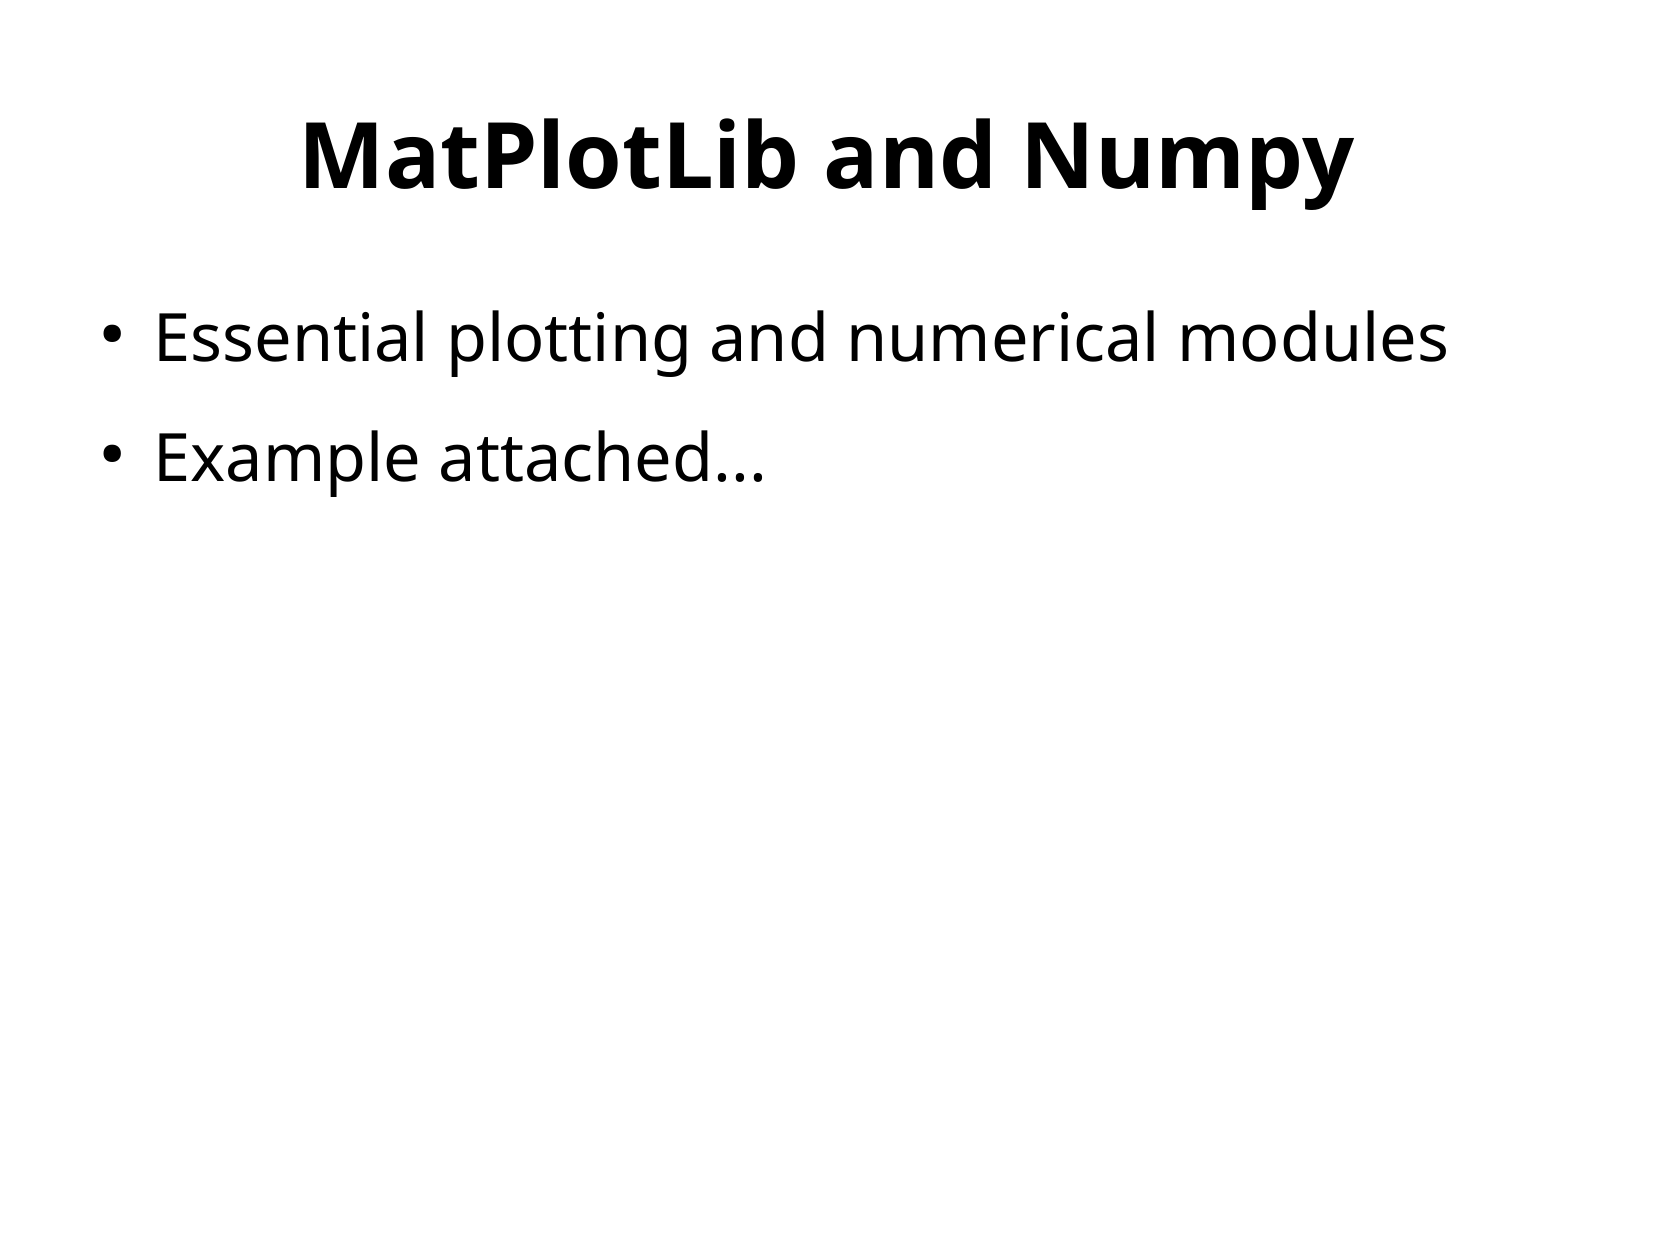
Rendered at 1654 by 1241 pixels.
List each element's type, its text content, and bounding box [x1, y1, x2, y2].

list Essential plotting and numerical modules Example attached... [82, 290, 1571, 1010]
title MatPlotLib and Numpy [82, 49, 1571, 257]
